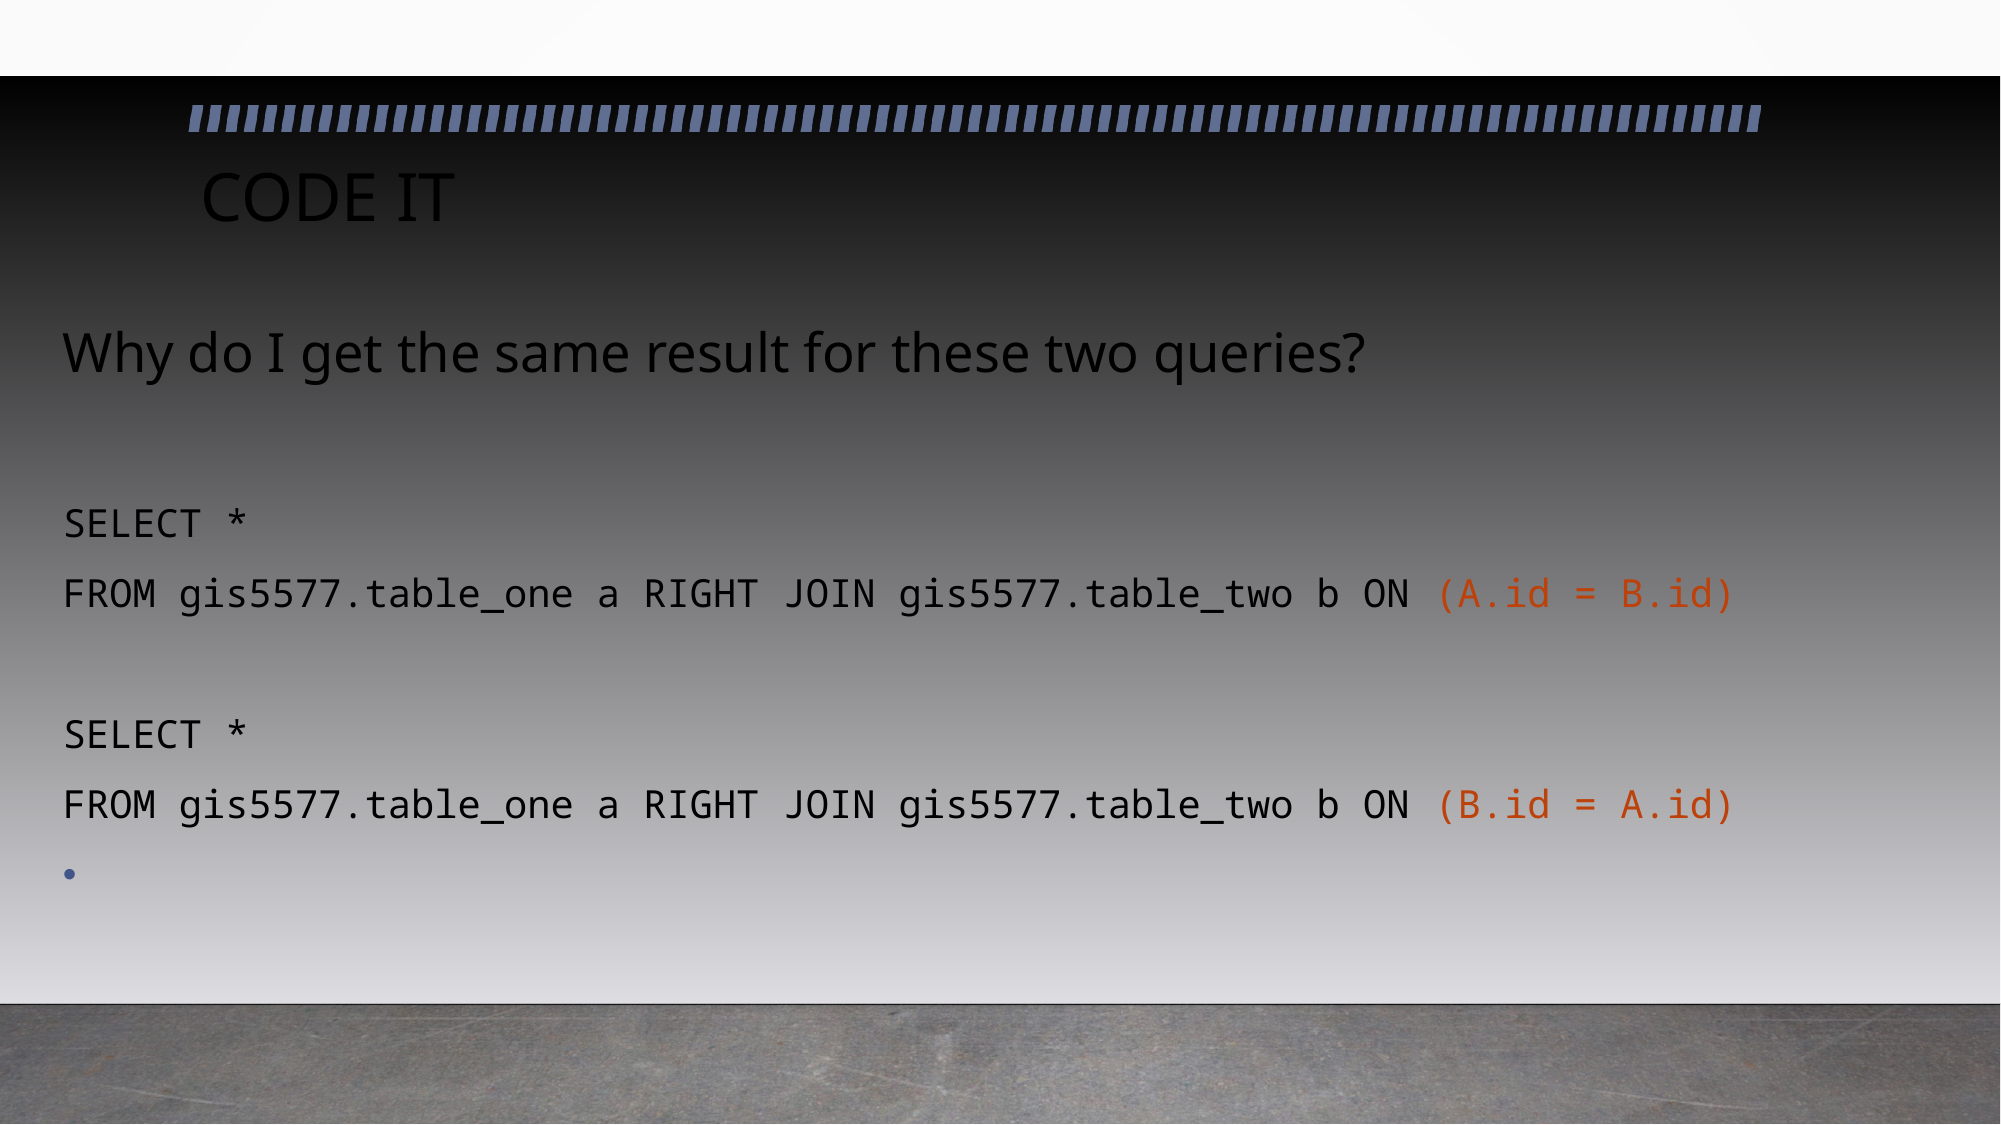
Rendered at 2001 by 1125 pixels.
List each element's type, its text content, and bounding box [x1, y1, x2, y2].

title CODE IT [185, 156, 1761, 304]
list Why do I get the same result for these two queries? SELECT * FROM gis5577.table_one a RIGHT JOIN gis5577.table_two b ON (A.id = B.id) SELECT * FROM gis5577.table_one a RIGHT JOIN gis5577.table_two b ON (B.id = A.id) [47, 304, 1761, 897]
